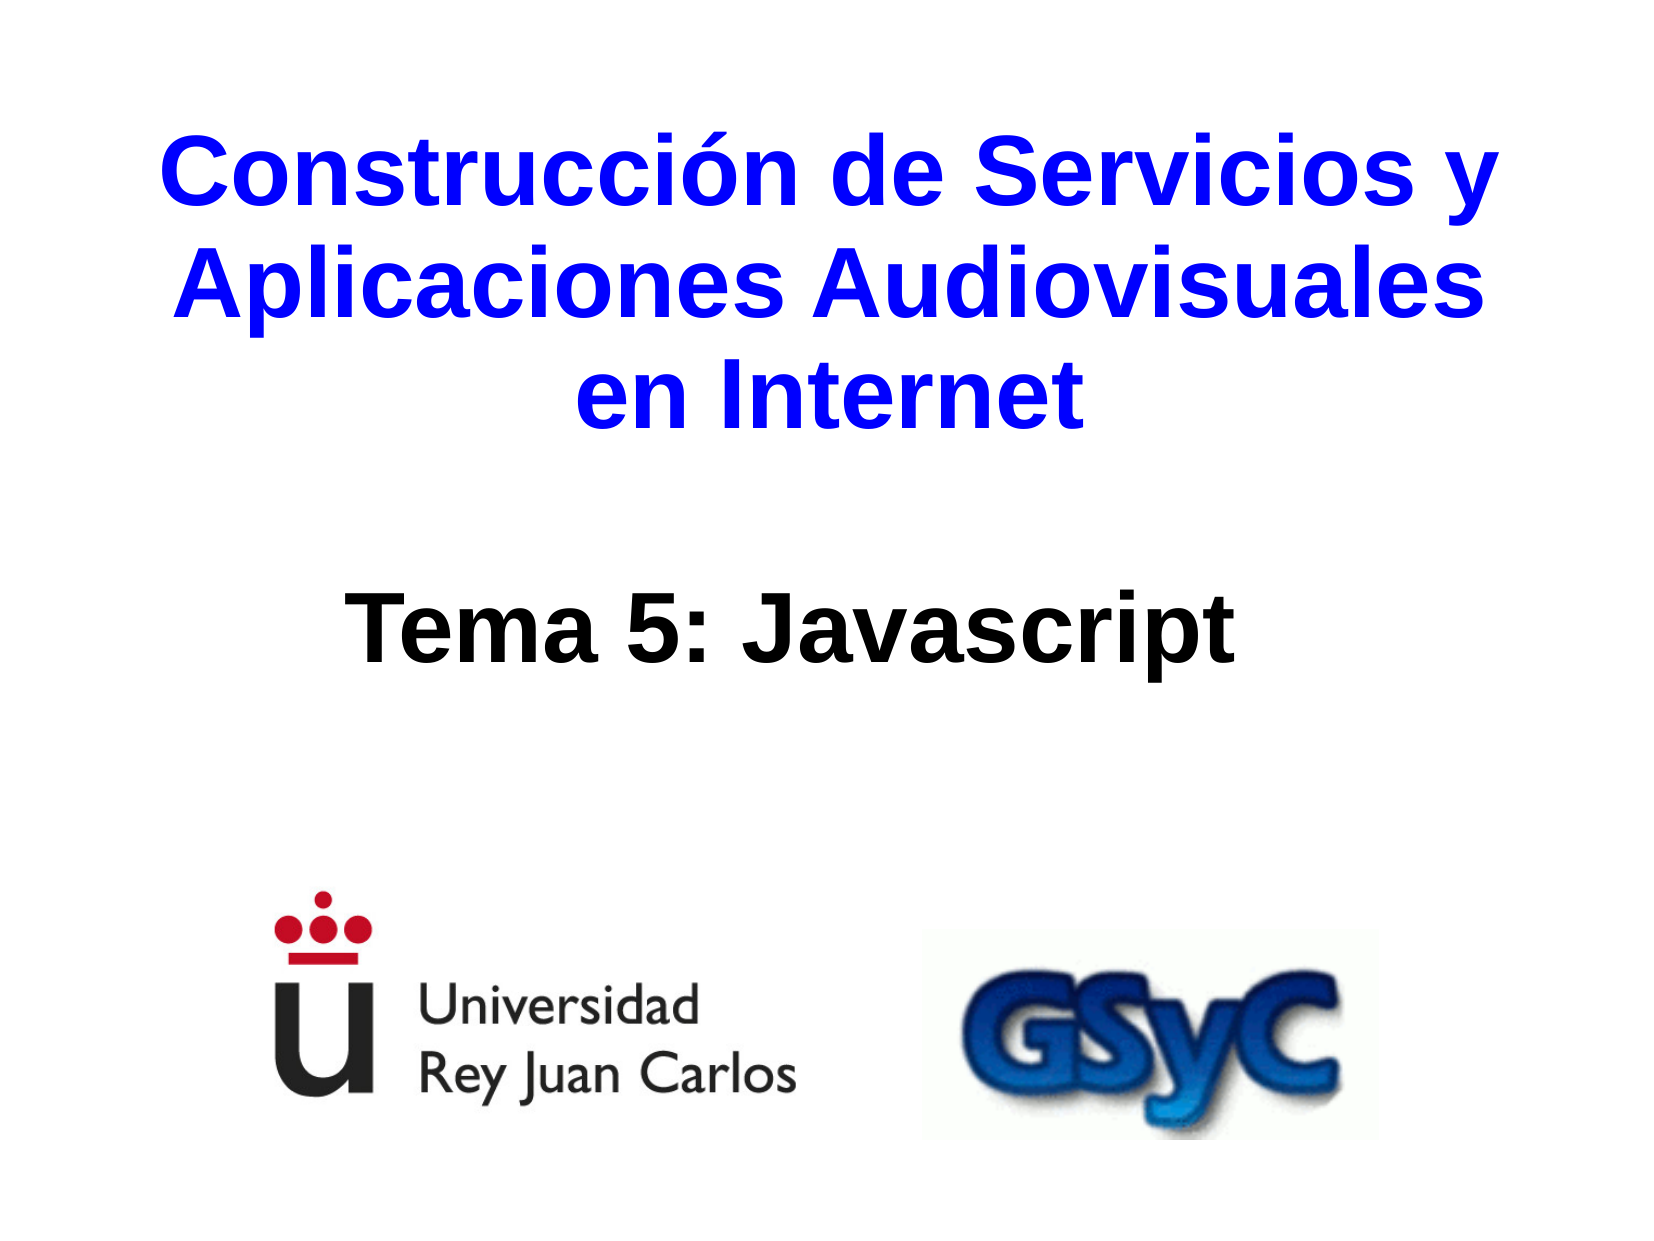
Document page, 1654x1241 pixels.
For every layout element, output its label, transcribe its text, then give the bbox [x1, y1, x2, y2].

title Tema 5: Javascript [105, 549, 1476, 706]
title Construcción de Servicios y Aplicaciones Audiovisuales en Internet [144, 114, 1516, 451]
picture [922, 929, 1379, 1141]
picture [240, 869, 824, 1126]
